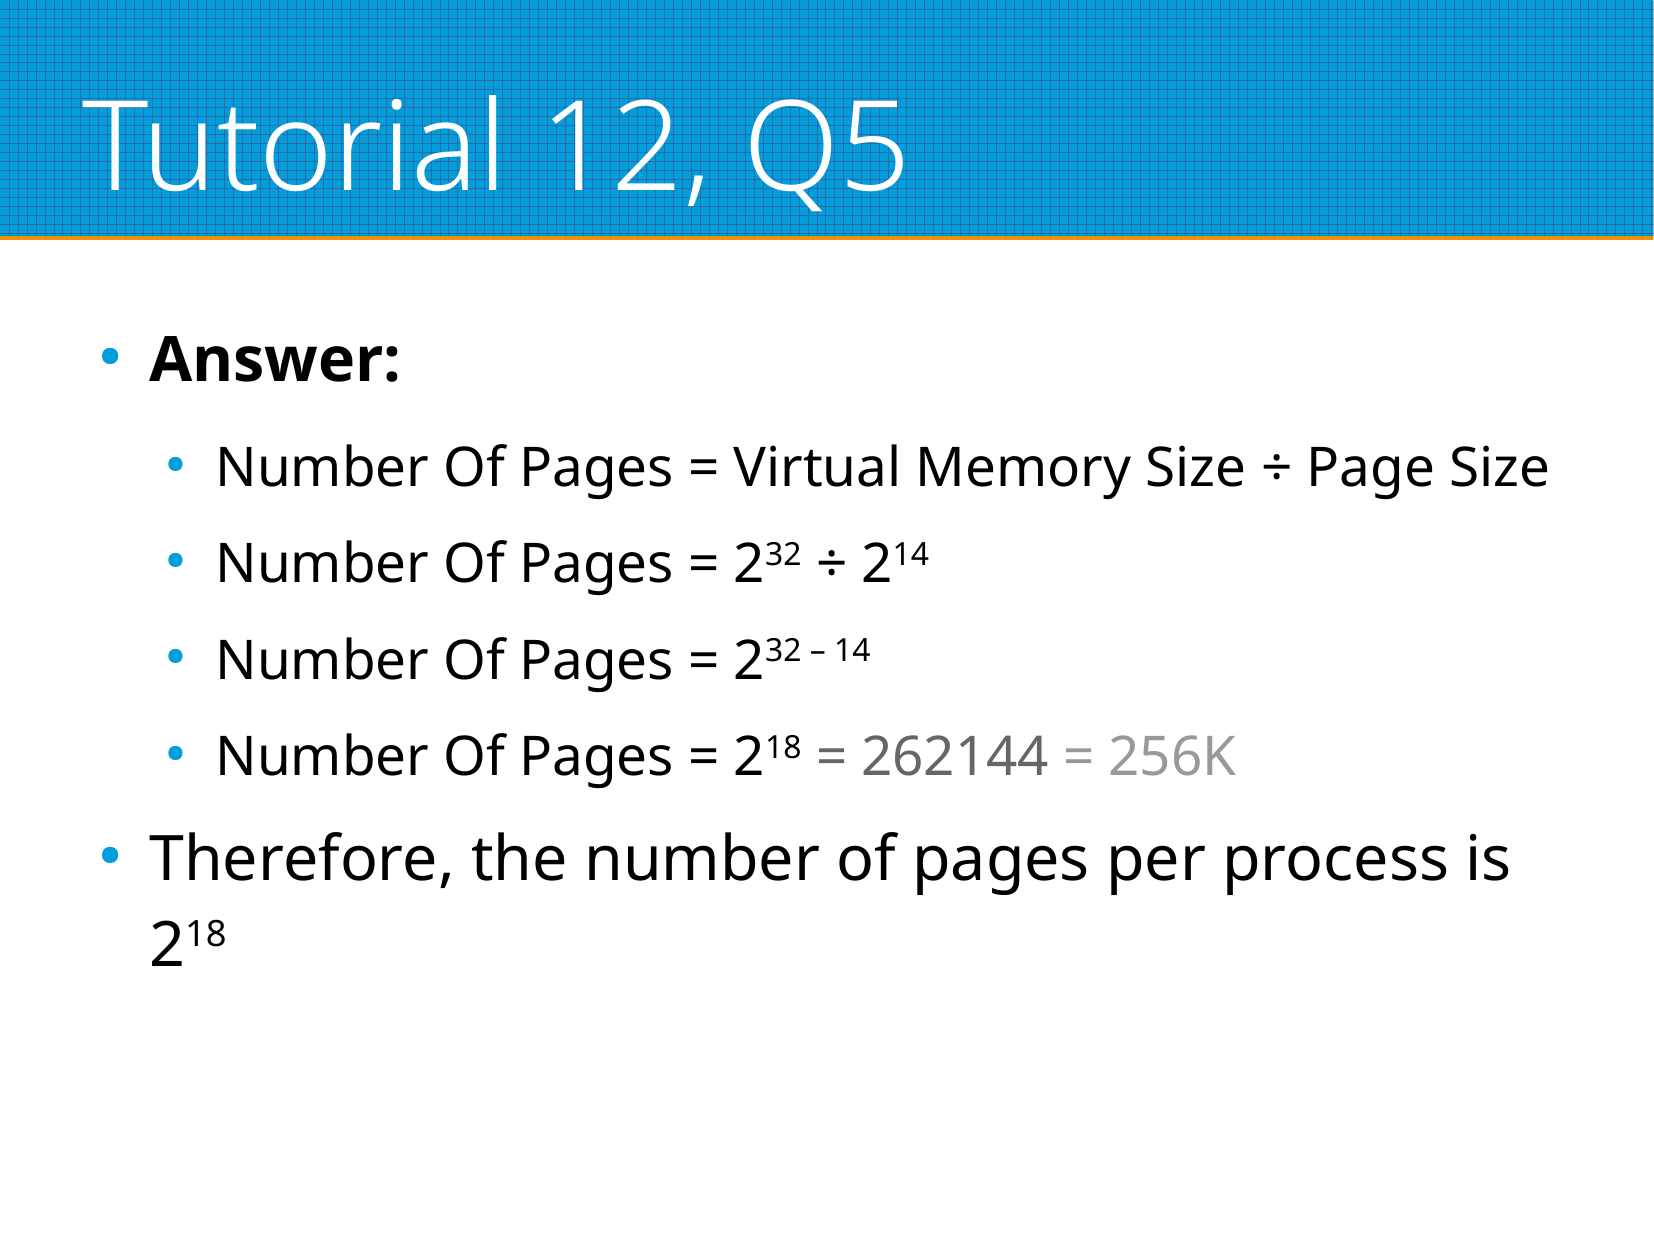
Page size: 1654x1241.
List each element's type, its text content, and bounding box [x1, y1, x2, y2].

title Tutorial 12, Q5 [82, 19, 1571, 227]
list Answer: Number Of Pages = Virtual Memory Size ÷ Page Size Number Of Pages = 232 ÷ 214 Number Of Pages = 232 – 14 Number Of Pages = 218 = 262144 = 256K Therefore, the number of pages per process is 218 [82, 314, 1563, 1063]
